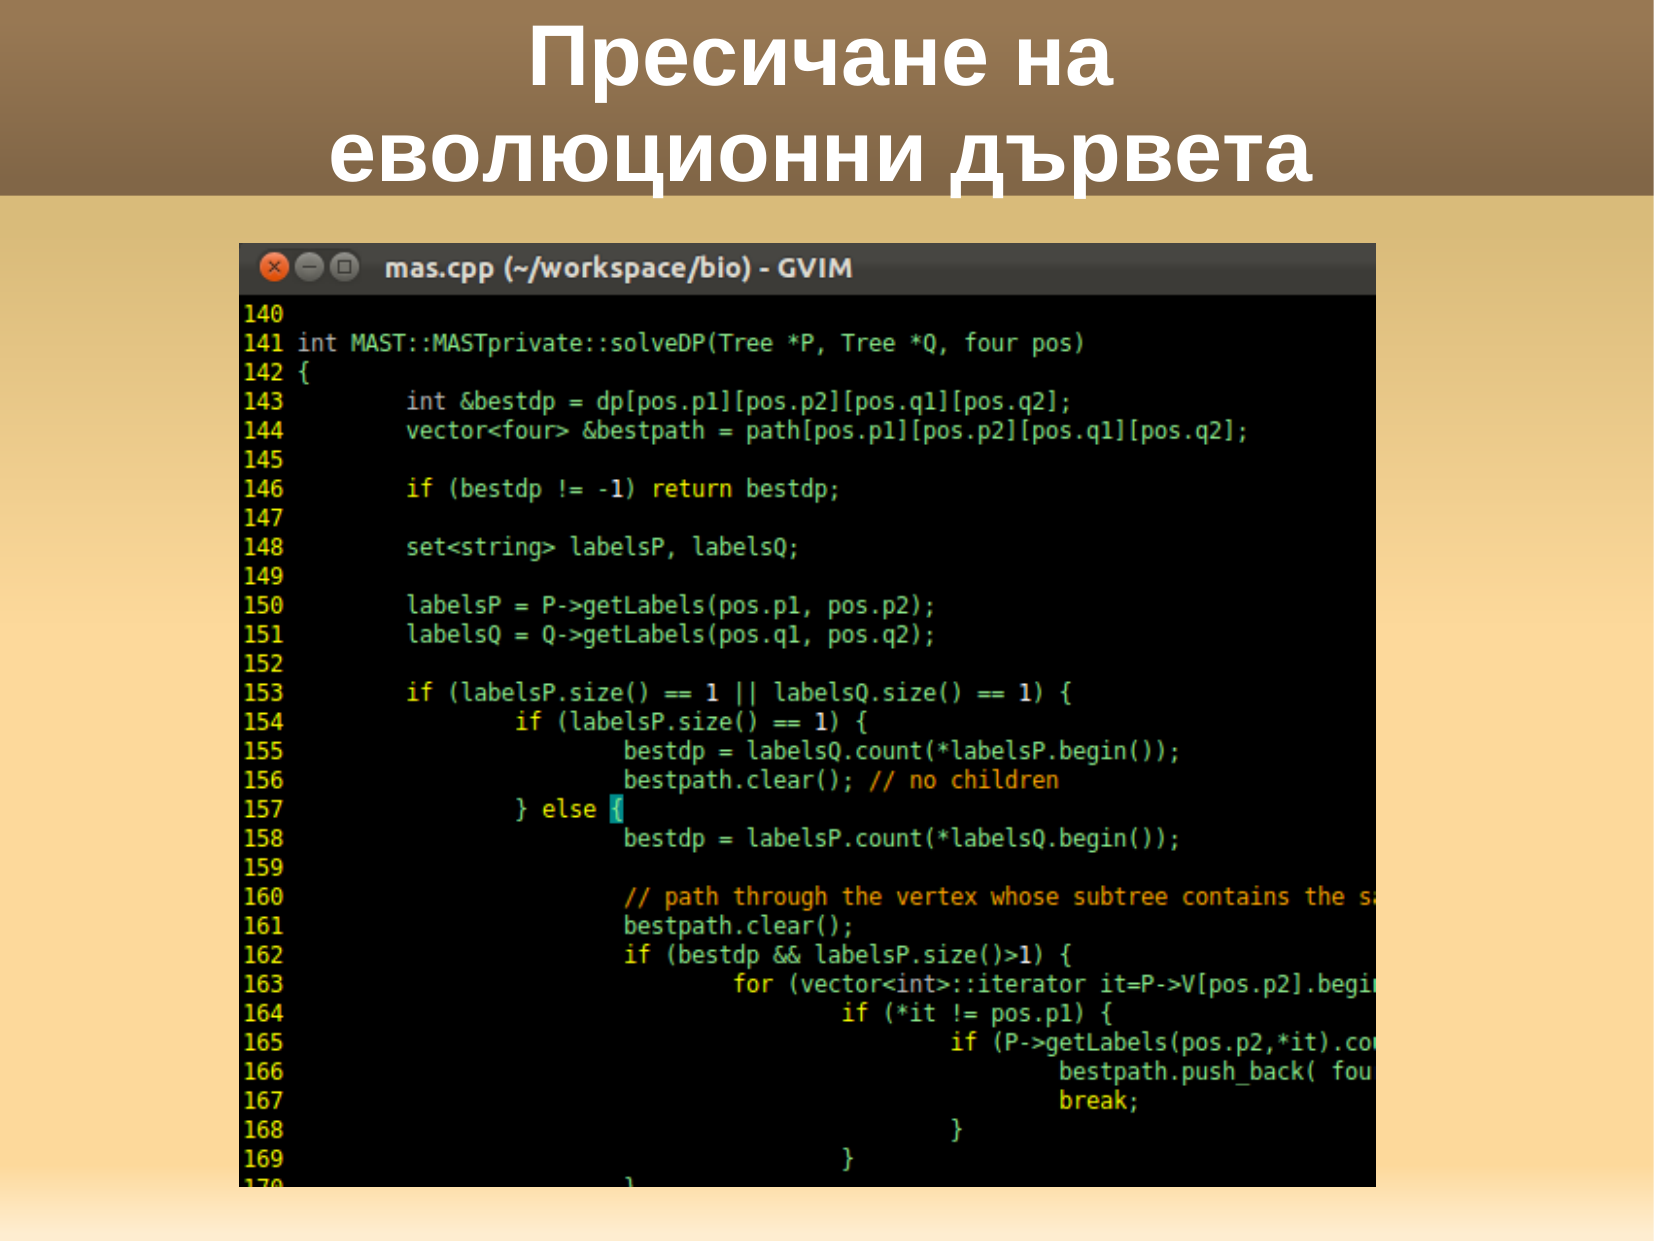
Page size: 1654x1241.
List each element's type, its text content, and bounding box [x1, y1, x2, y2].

picture [0, 0, 1654, 1241]
title Пресичане на еволюционни дървета [76, 0, 1565, 208]
